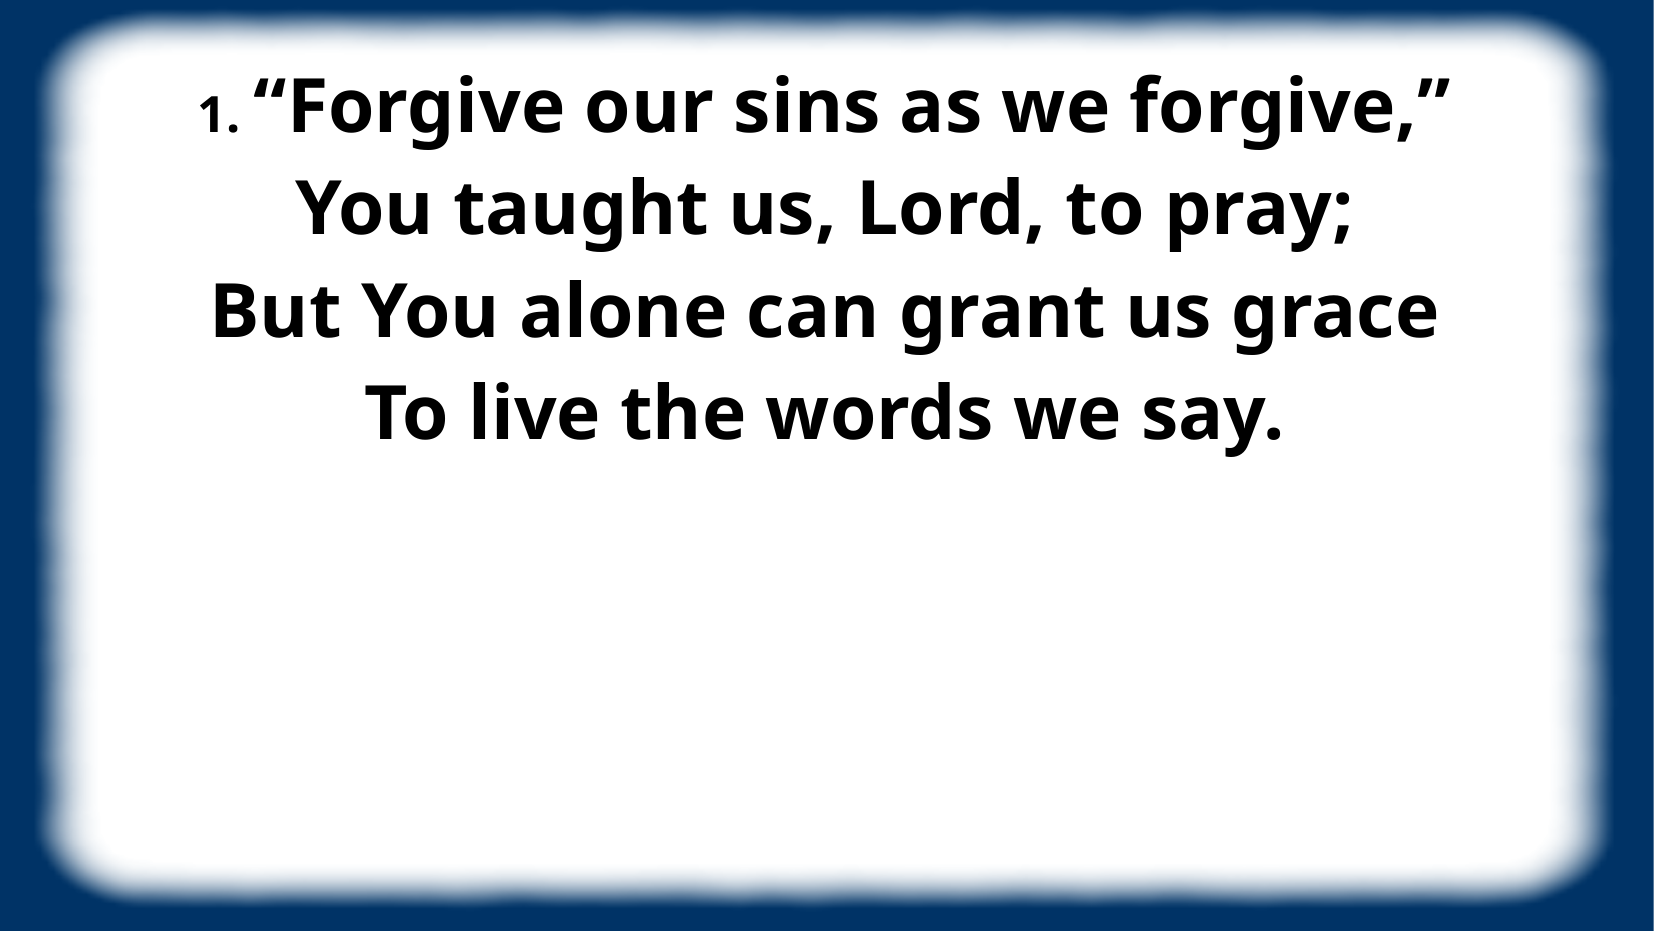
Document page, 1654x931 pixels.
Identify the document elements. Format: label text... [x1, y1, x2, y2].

picture [0, 0, 1654, 931]
text_box 1. “Forgive our sins as we forgive,” You taught us, Lord, to pray; But You alone can grant us grace To live the words we say. [105, 45, 1546, 458]
